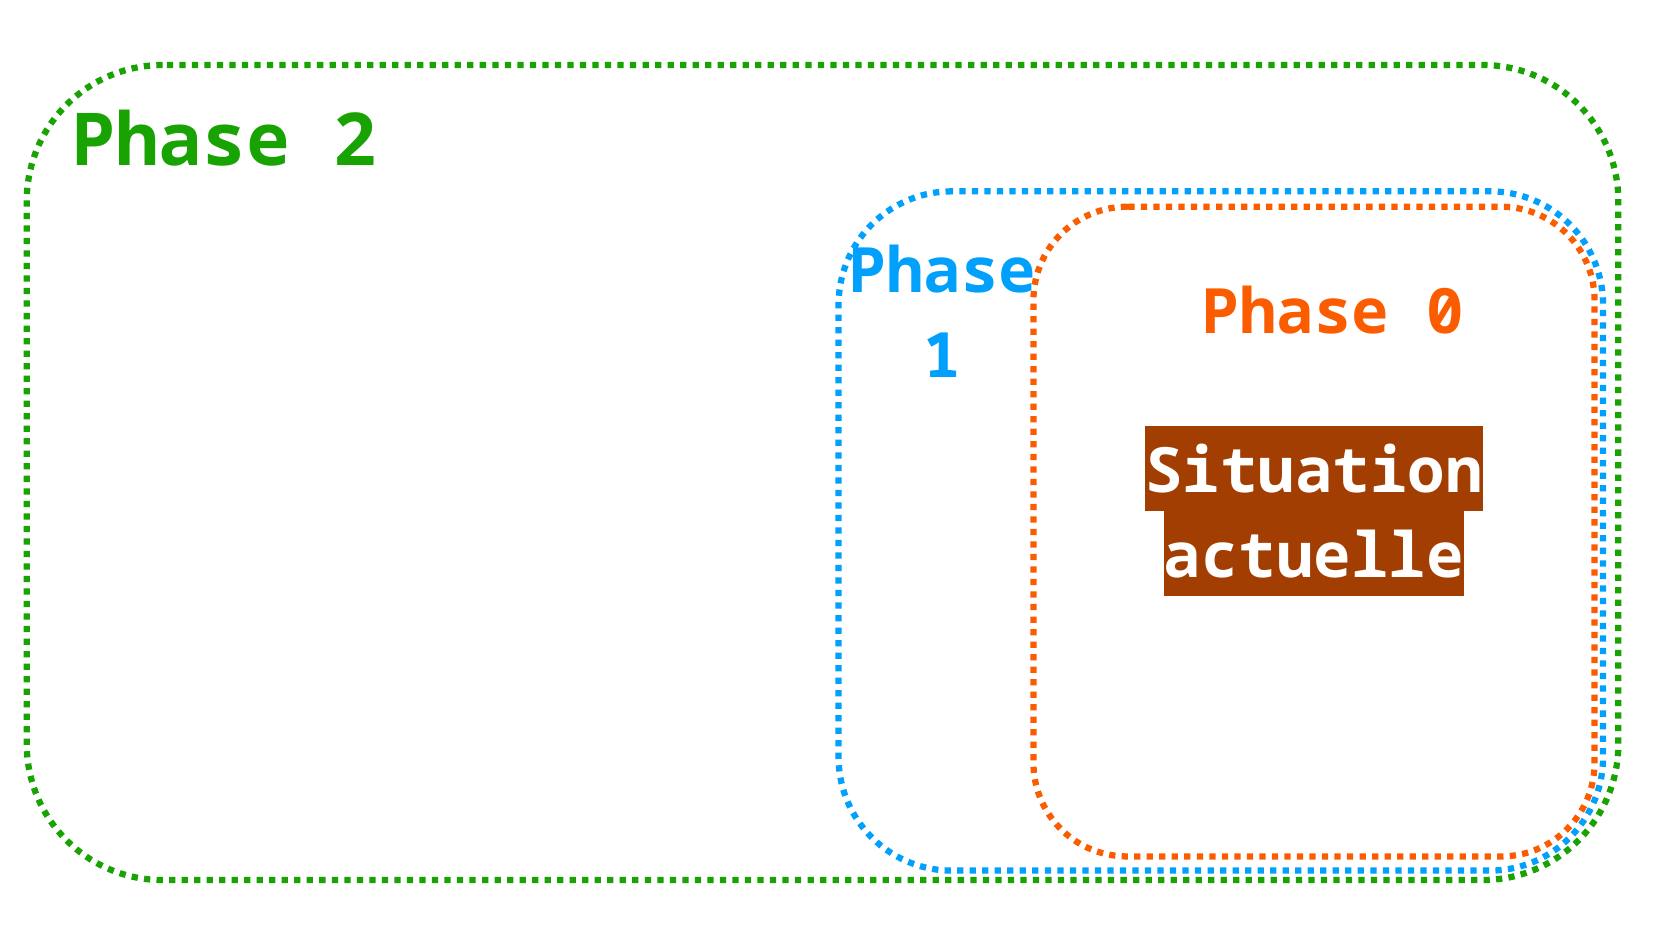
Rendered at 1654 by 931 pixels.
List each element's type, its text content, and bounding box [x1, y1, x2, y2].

text_box Situation actuelle [1033, 418, 1595, 715]
text_box Phase 2 [47, 80, 402, 178]
text_box Phase 1 [765, 218, 1120, 398]
text_box Phase 0 [1120, 259, 1596, 369]
